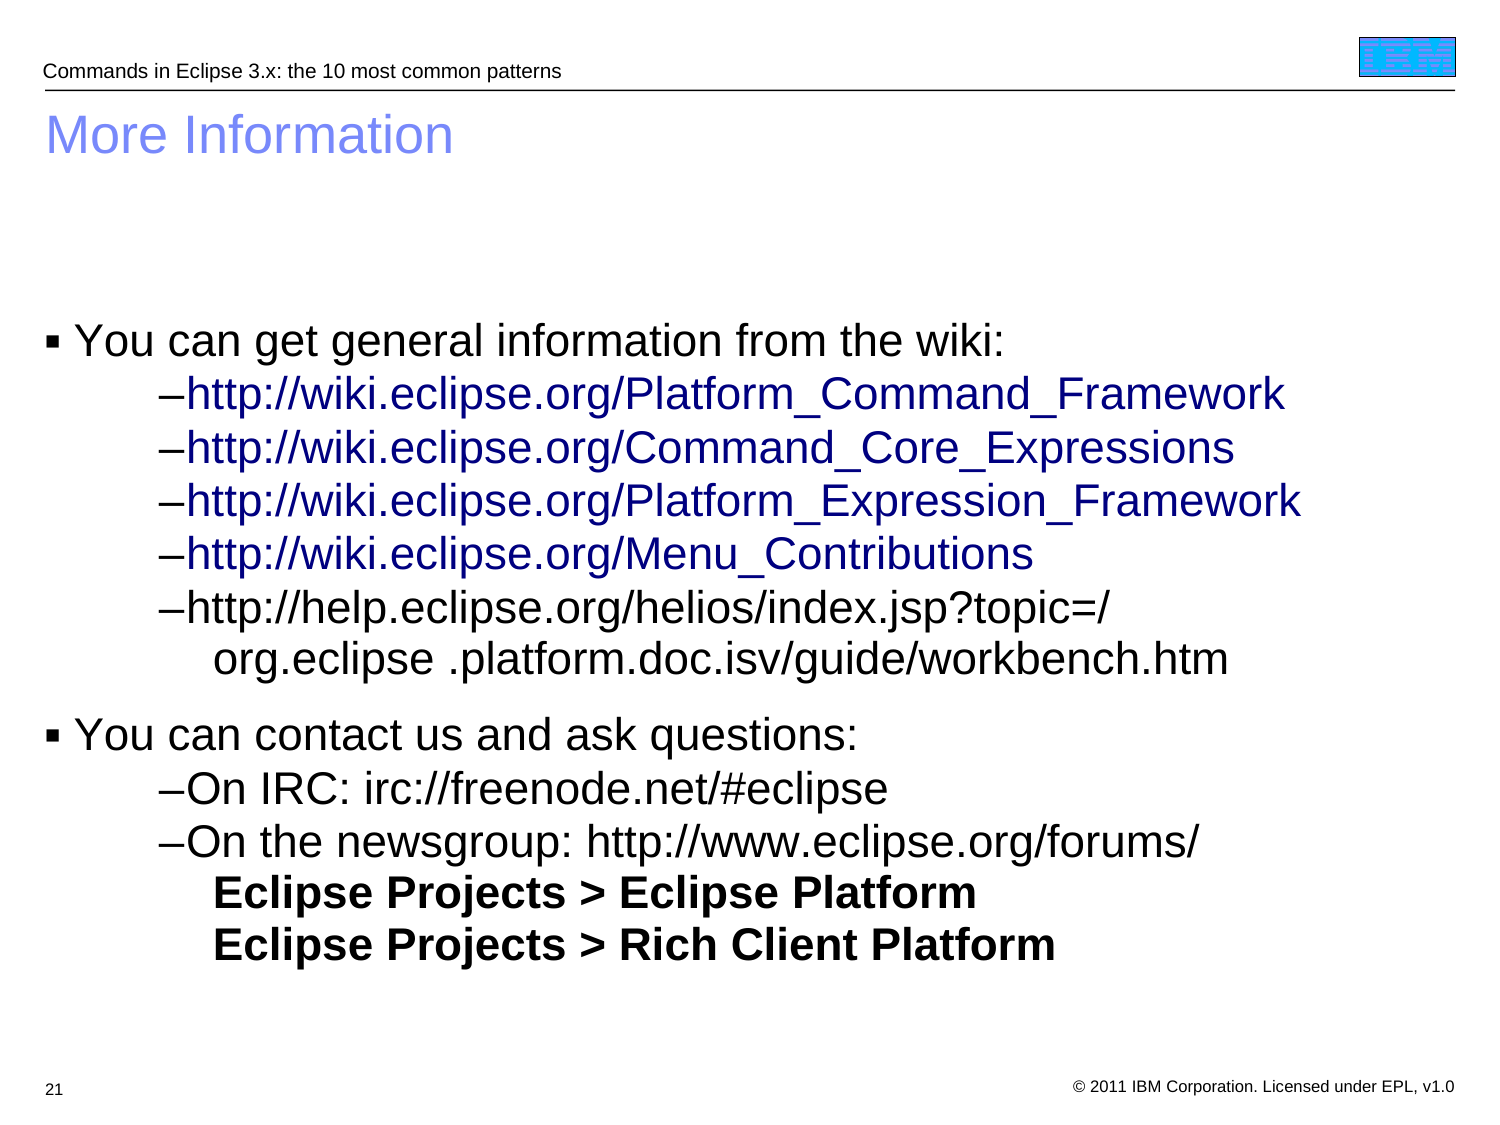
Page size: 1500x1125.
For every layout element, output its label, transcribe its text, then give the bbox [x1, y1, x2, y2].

text_box Commands in Eclipse 3.x: the 10 most common patterns [27, 37, 1312, 83]
title More Information [30, 97, 1456, 218]
list You can get general information from the wiki: http://wiki.eclipse.org/Platform_Command_Framework http://wiki.eclipse.org/Command_Core_Expressions http://wiki.eclipse.org/Platform_Expression_Framework http://wiki.eclipse.org/Menu_Contributions http://help.eclipse.org/helios/index.jsp?topic=/org.eclipse .platform.doc.isv/guide/workbench.htm You can contact us and ask questions: On IRC: irc://freenode.net/#eclipse On the newsgroup: http://www.eclipse.org/forums/ Eclipse Projects > Eclipse Platform Eclipse Projects > Rich Client Platform [30, 307, 1456, 1058]
